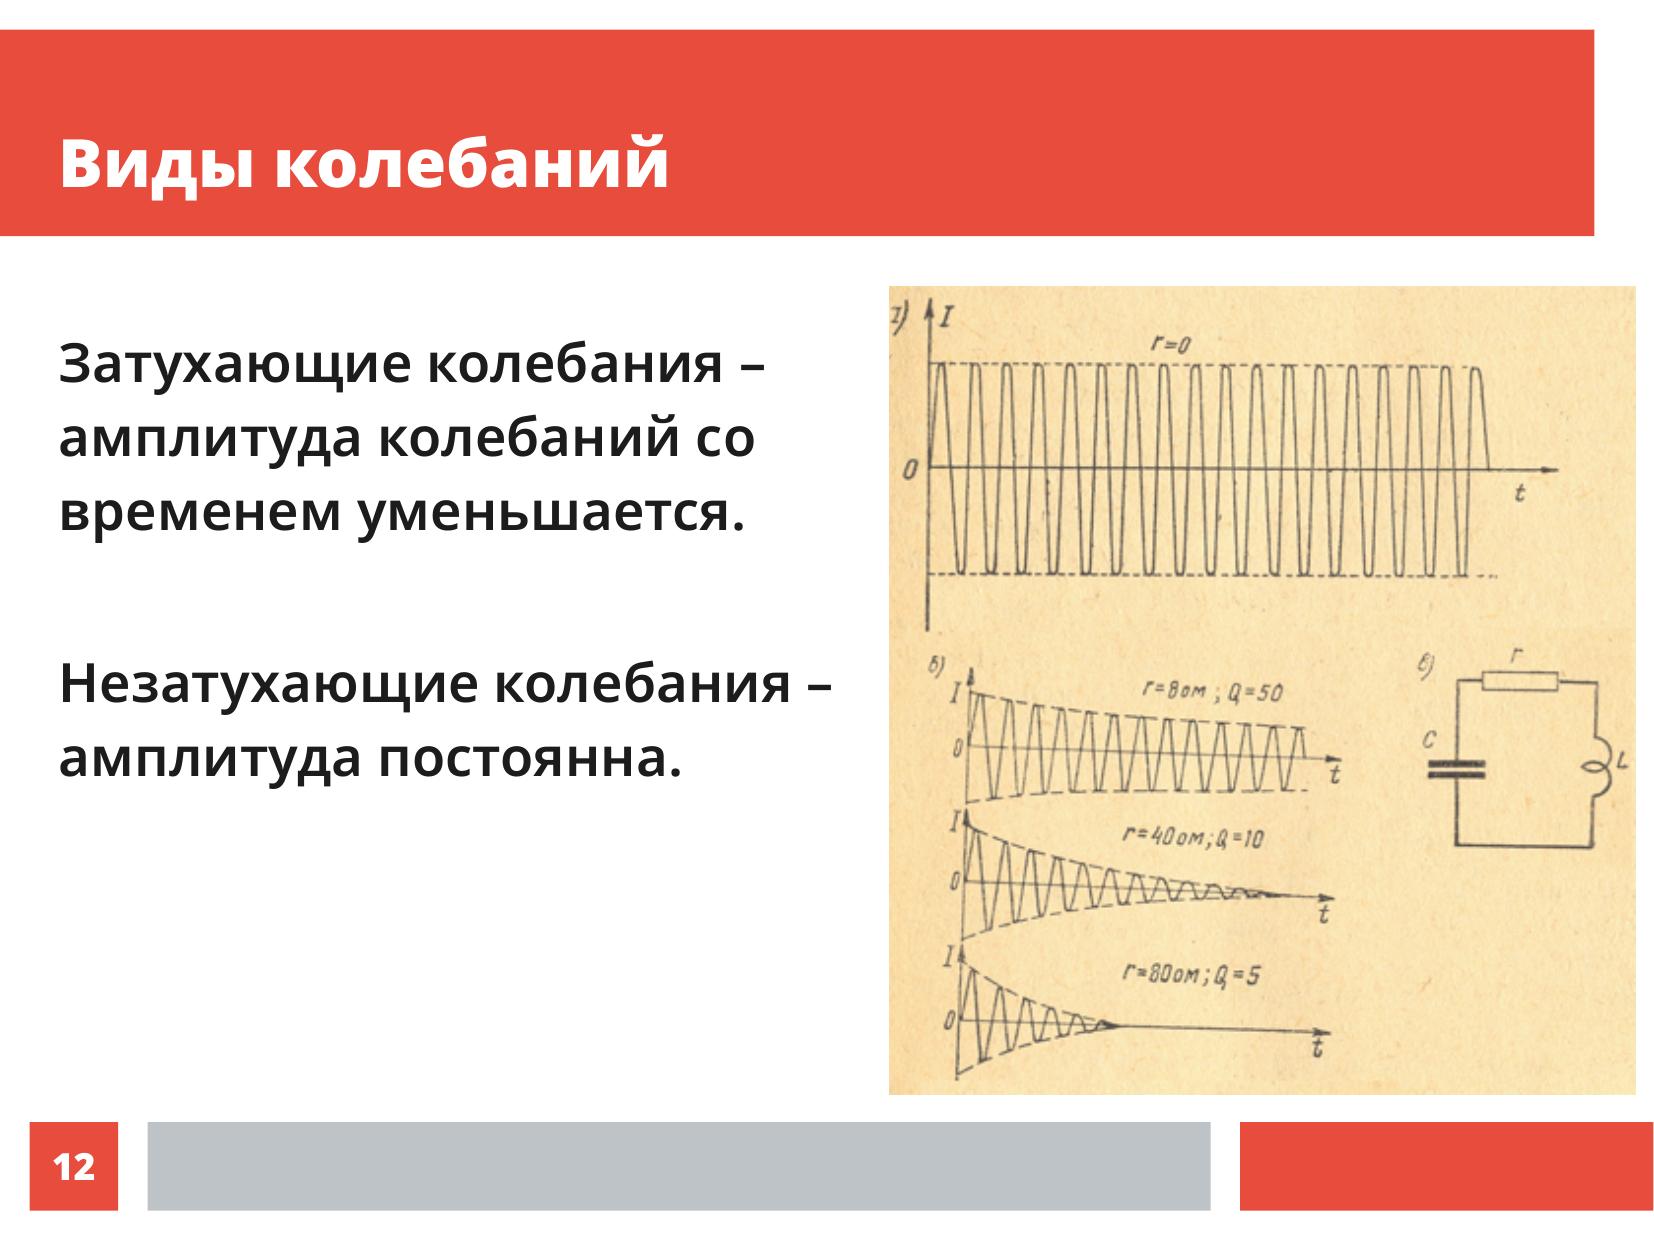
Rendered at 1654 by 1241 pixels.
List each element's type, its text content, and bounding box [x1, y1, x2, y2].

title Виды колебаний [59, 59, 1595, 207]
list Затухающие колебания – амплитуда колебаний со временем уменьшается. Незатухающие колебания – амплитуда постоянна. [59, 324, 856, 1081]
picture [889, 286, 1636, 1096]
